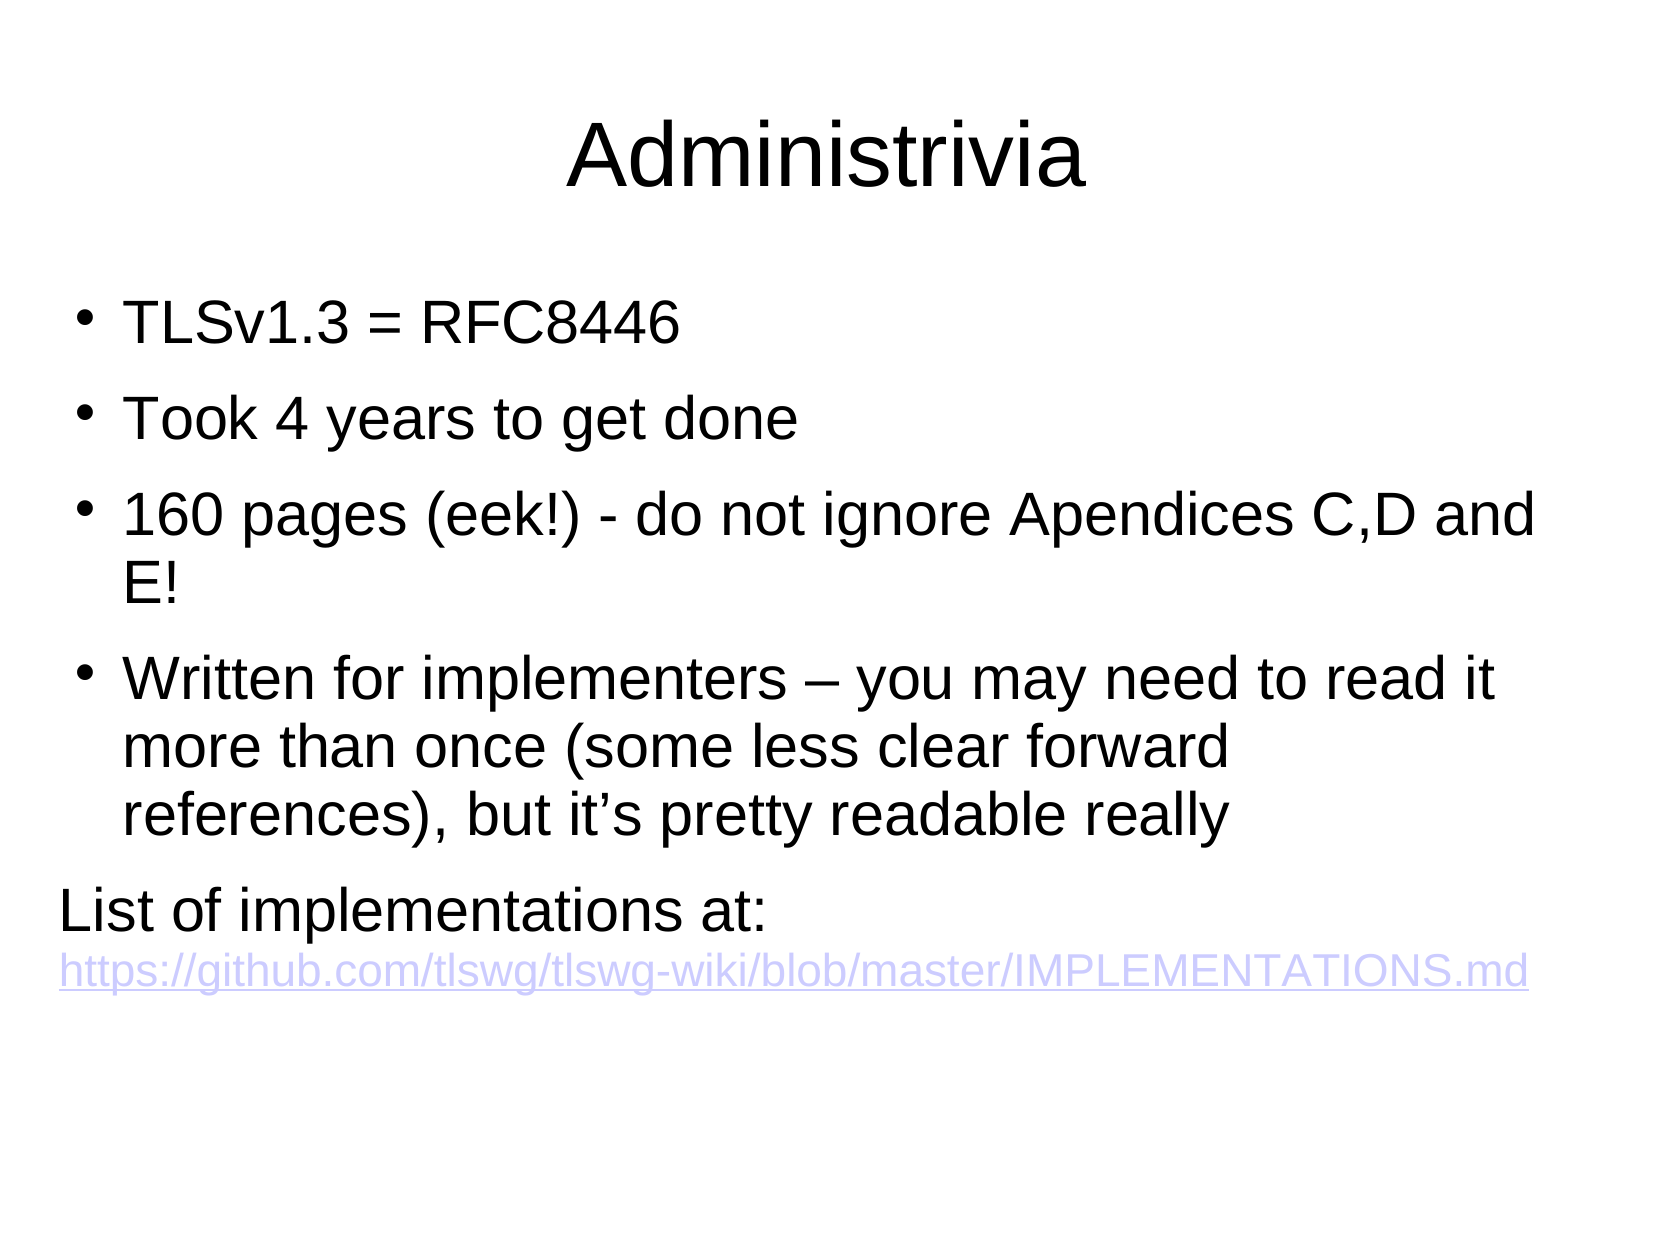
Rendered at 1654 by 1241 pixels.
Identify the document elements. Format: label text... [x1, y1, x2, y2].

title Administrivia [82, 49, 1571, 257]
list TLSv1.3 = RFC8446 Took 4 years to get done 160 pages (eek!) - do not ignore Apendices C,D and E! Written for implementers – you may need to read it more than once (some less clear forward references), but it’s pretty readable really List of implementations at: https://github.com/tlswg/tlswg-wiki/blob/master/IMPLEMENTATIONS.md [59, 284, 1548, 1004]
